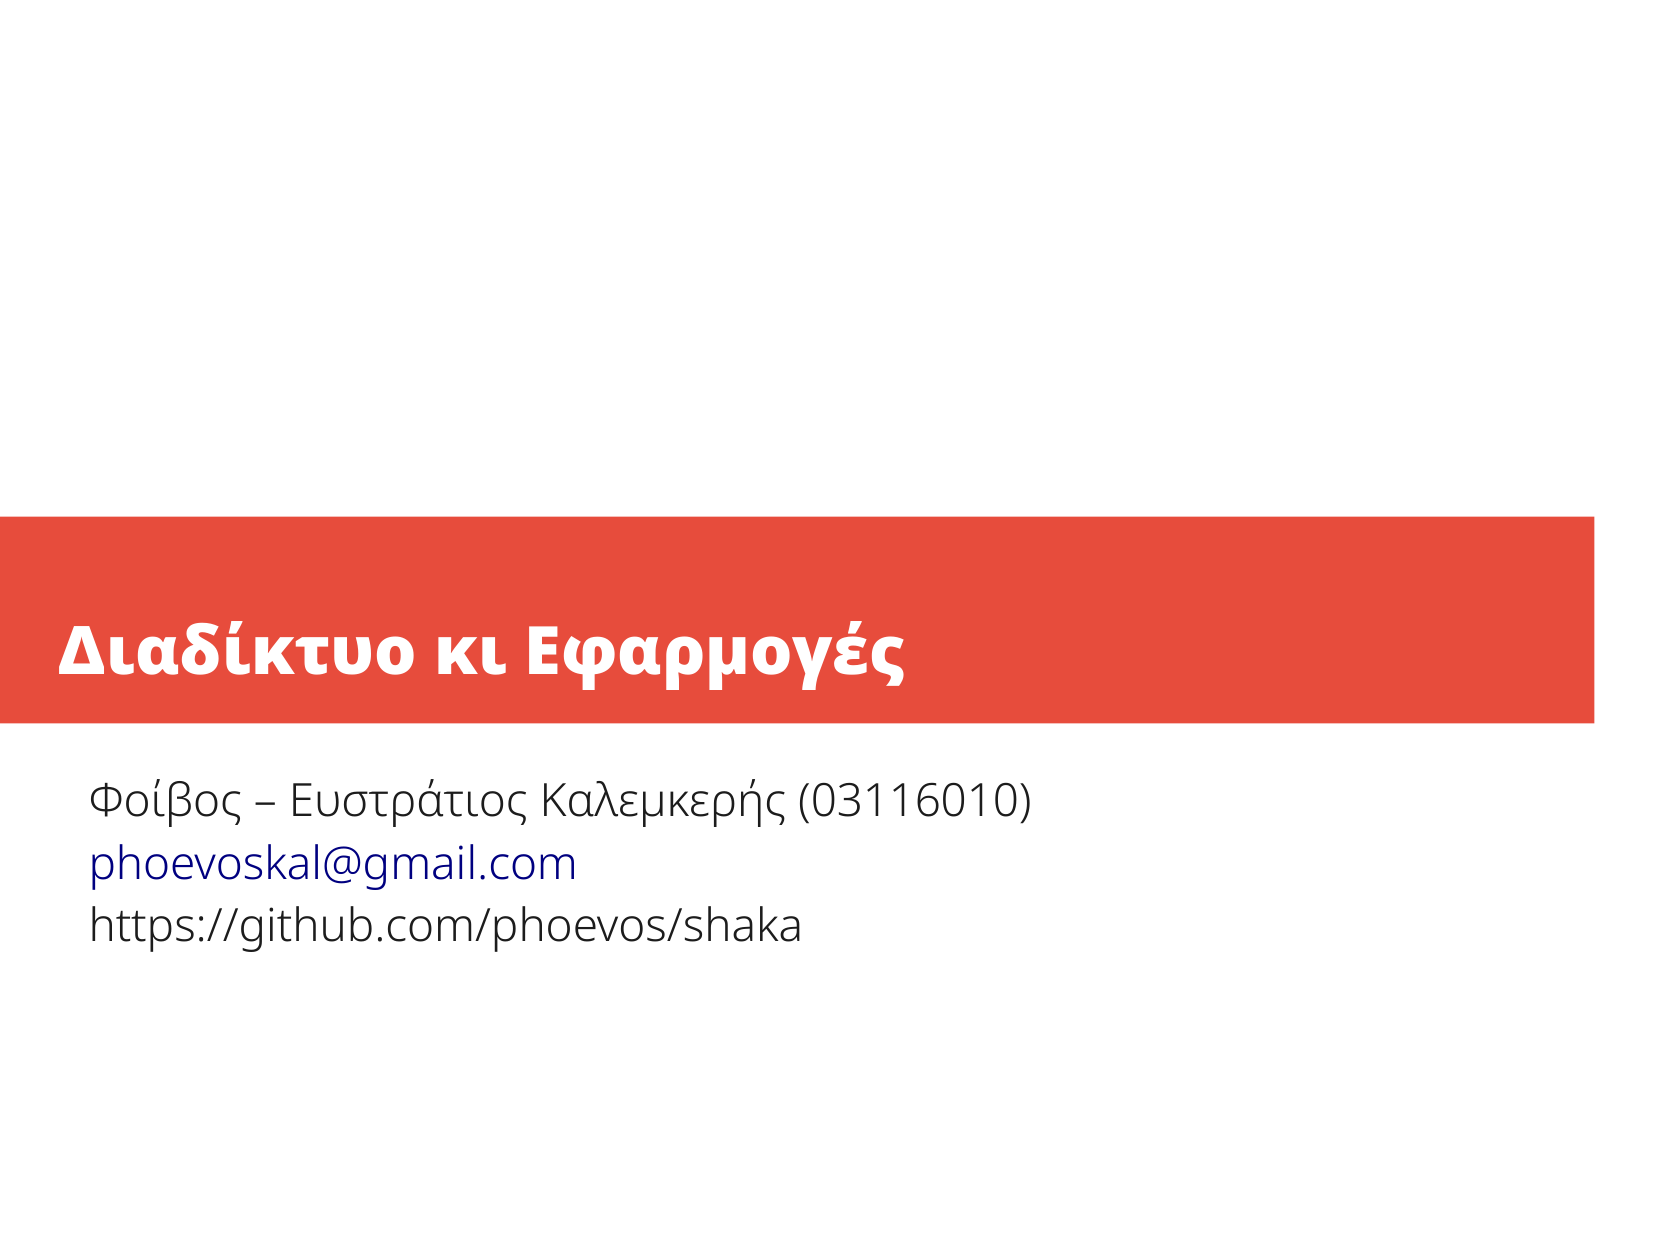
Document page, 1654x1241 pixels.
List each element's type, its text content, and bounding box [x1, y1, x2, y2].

subtitle Φοίβος – Ευστράτιος Καλεμκερής (03116010) phoevoskal@gmail.com https://github.com/phoevos/shaka [88, 767, 1595, 1182]
title Διαδίκτυο κι Εφαρμογές [59, 546, 1595, 694]
